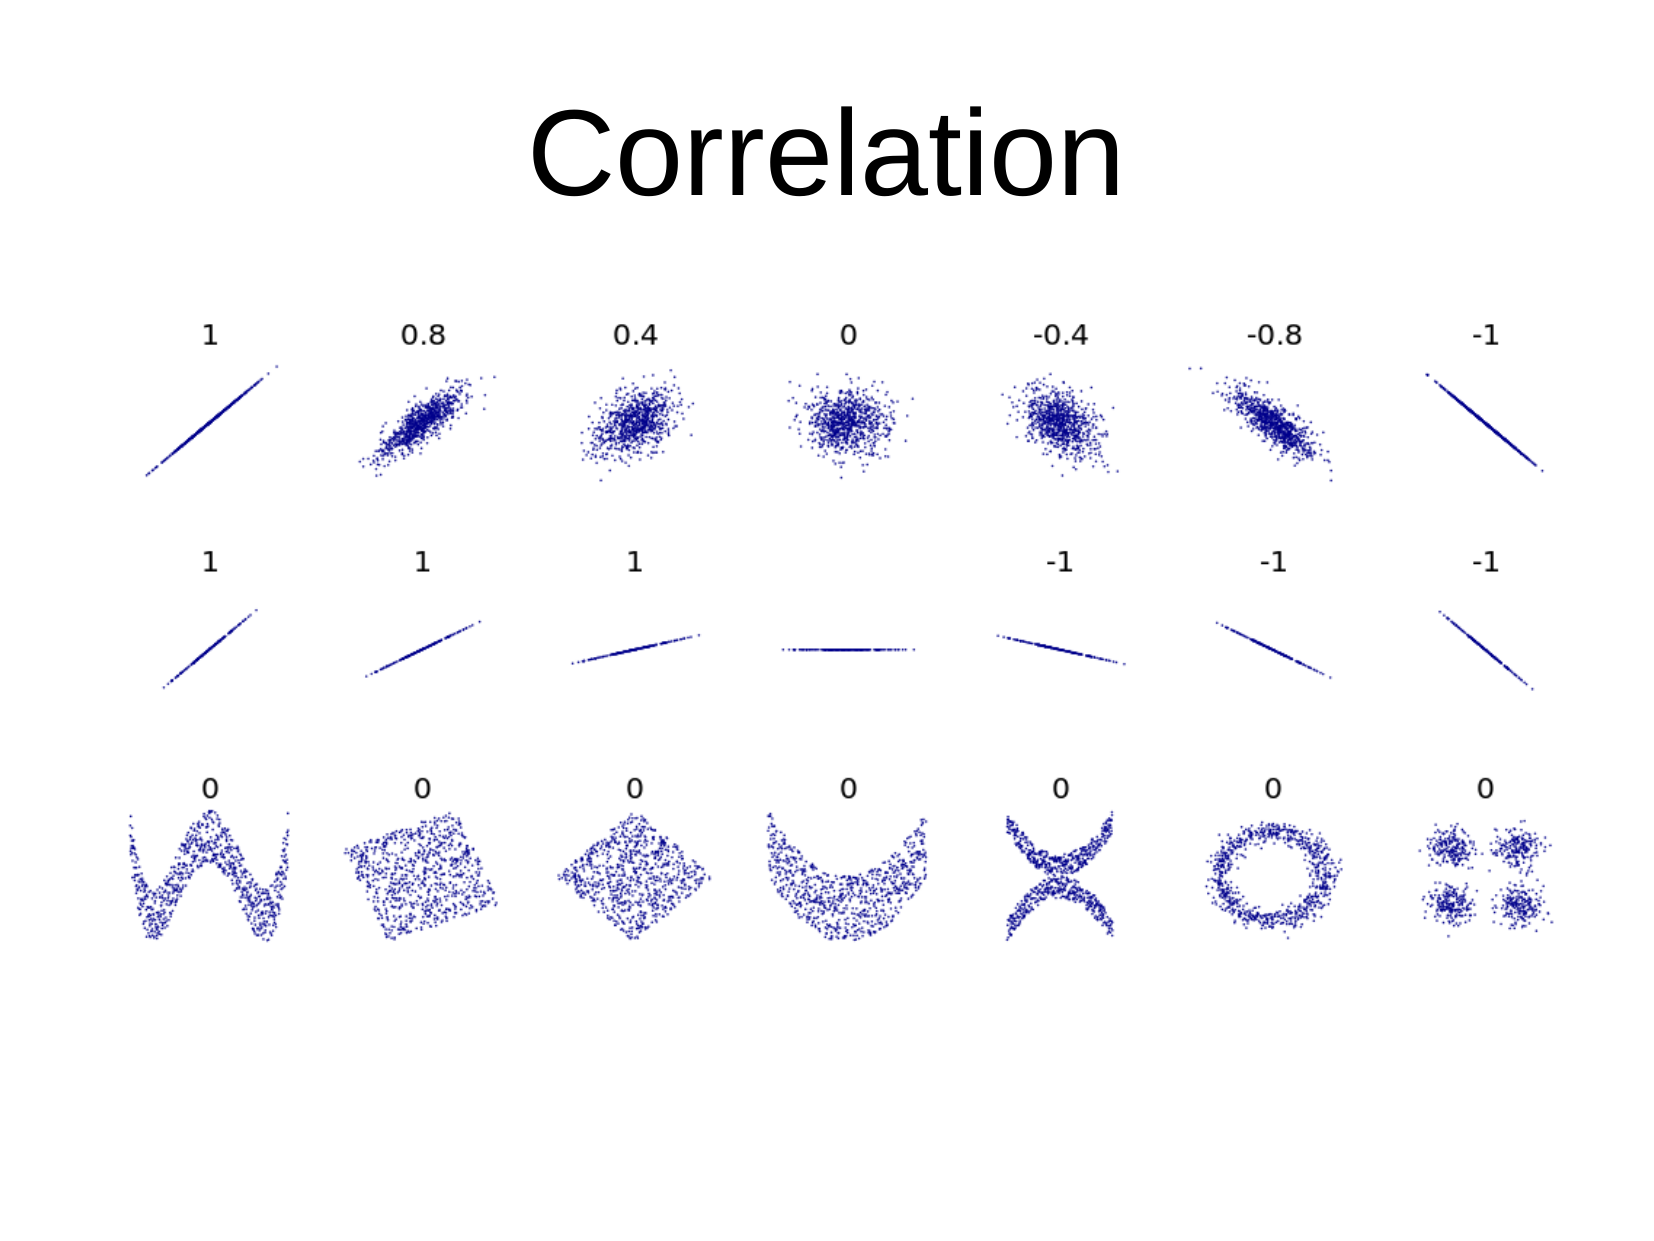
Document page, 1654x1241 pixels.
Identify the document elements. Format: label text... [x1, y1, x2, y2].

picture [82, 310, 1571, 989]
title Correlation [82, 49, 1571, 257]
